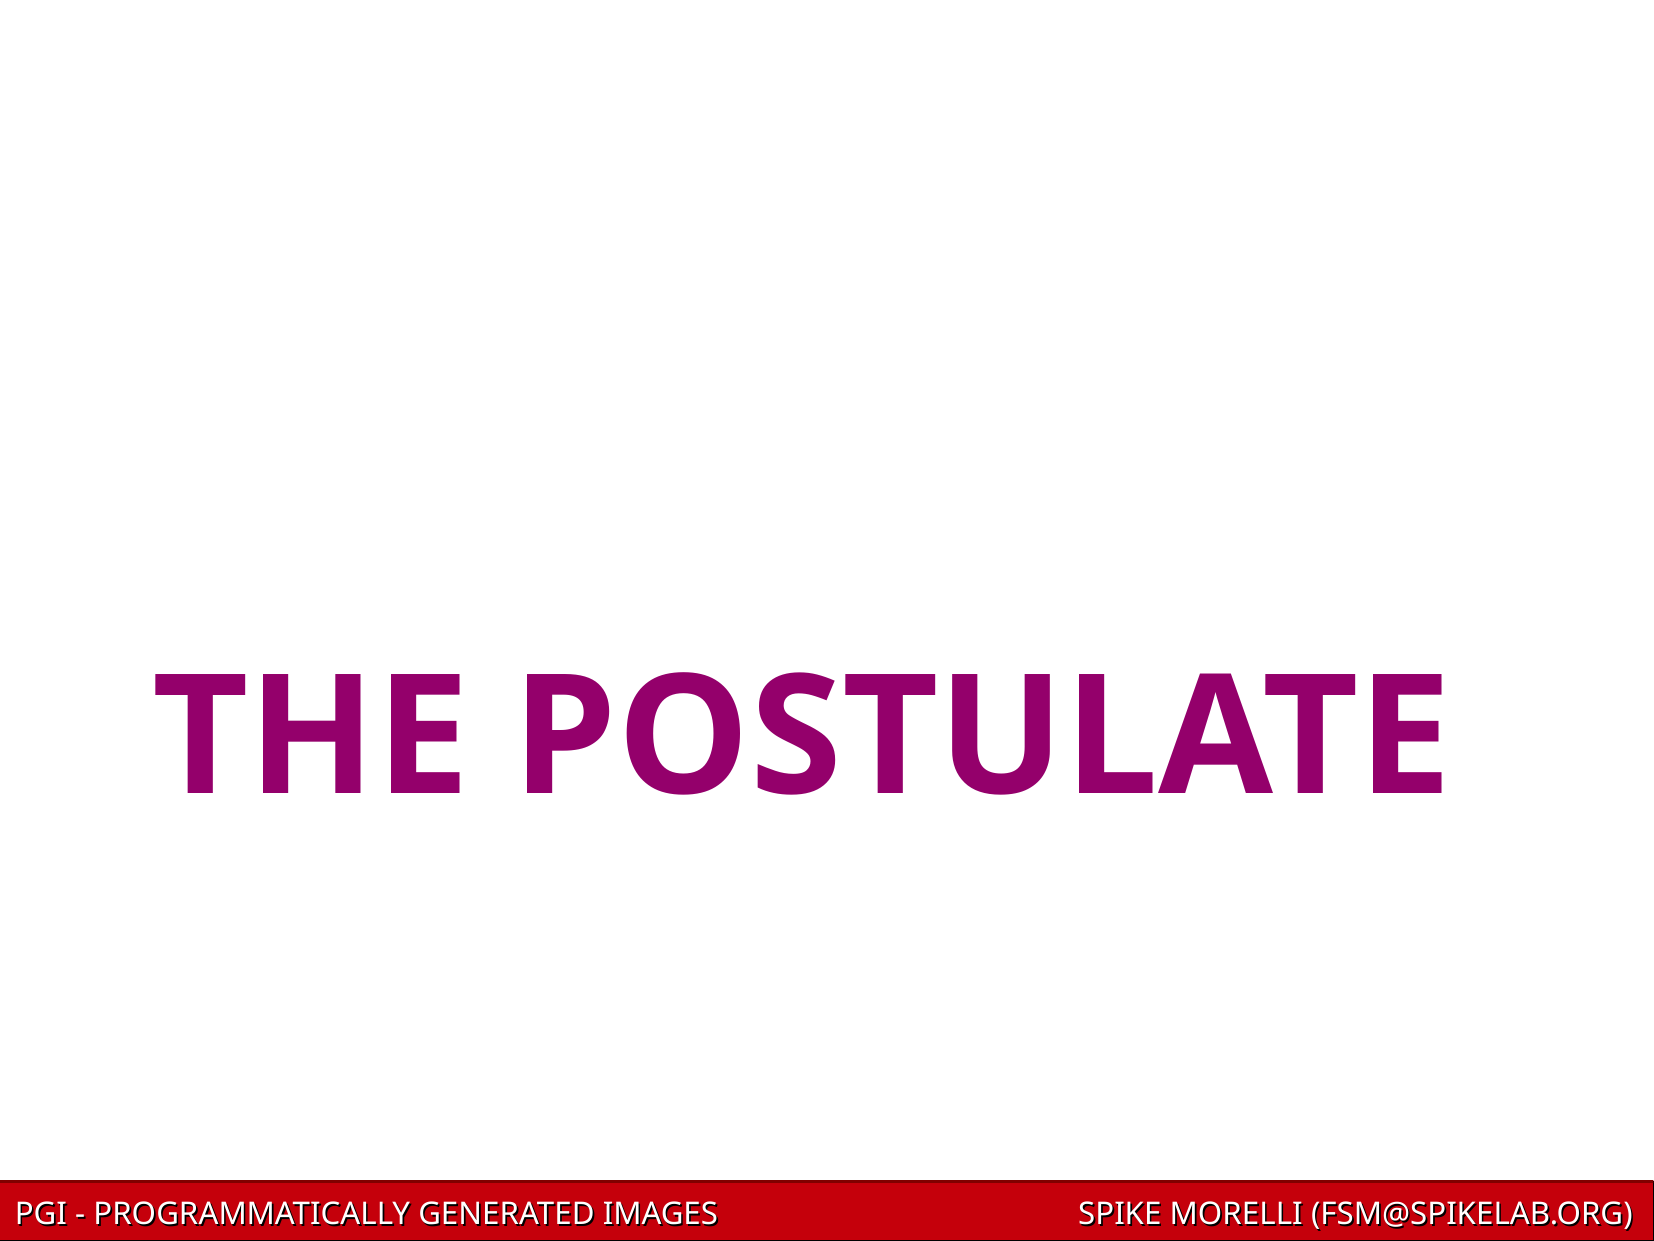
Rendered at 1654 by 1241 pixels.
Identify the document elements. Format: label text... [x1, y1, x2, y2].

text_box THE POSTULATE [137, 494, 1527, 697]
text_box SPIKE MORELLI (FSM@SPIKELAB.ORG) [1063, 1184, 1643, 1235]
text_box [0, 1183, 1654, 1241]
text_box PGI - PROGRAMMATICALLY GENERATED IMAGES [0, 1184, 722, 1235]
